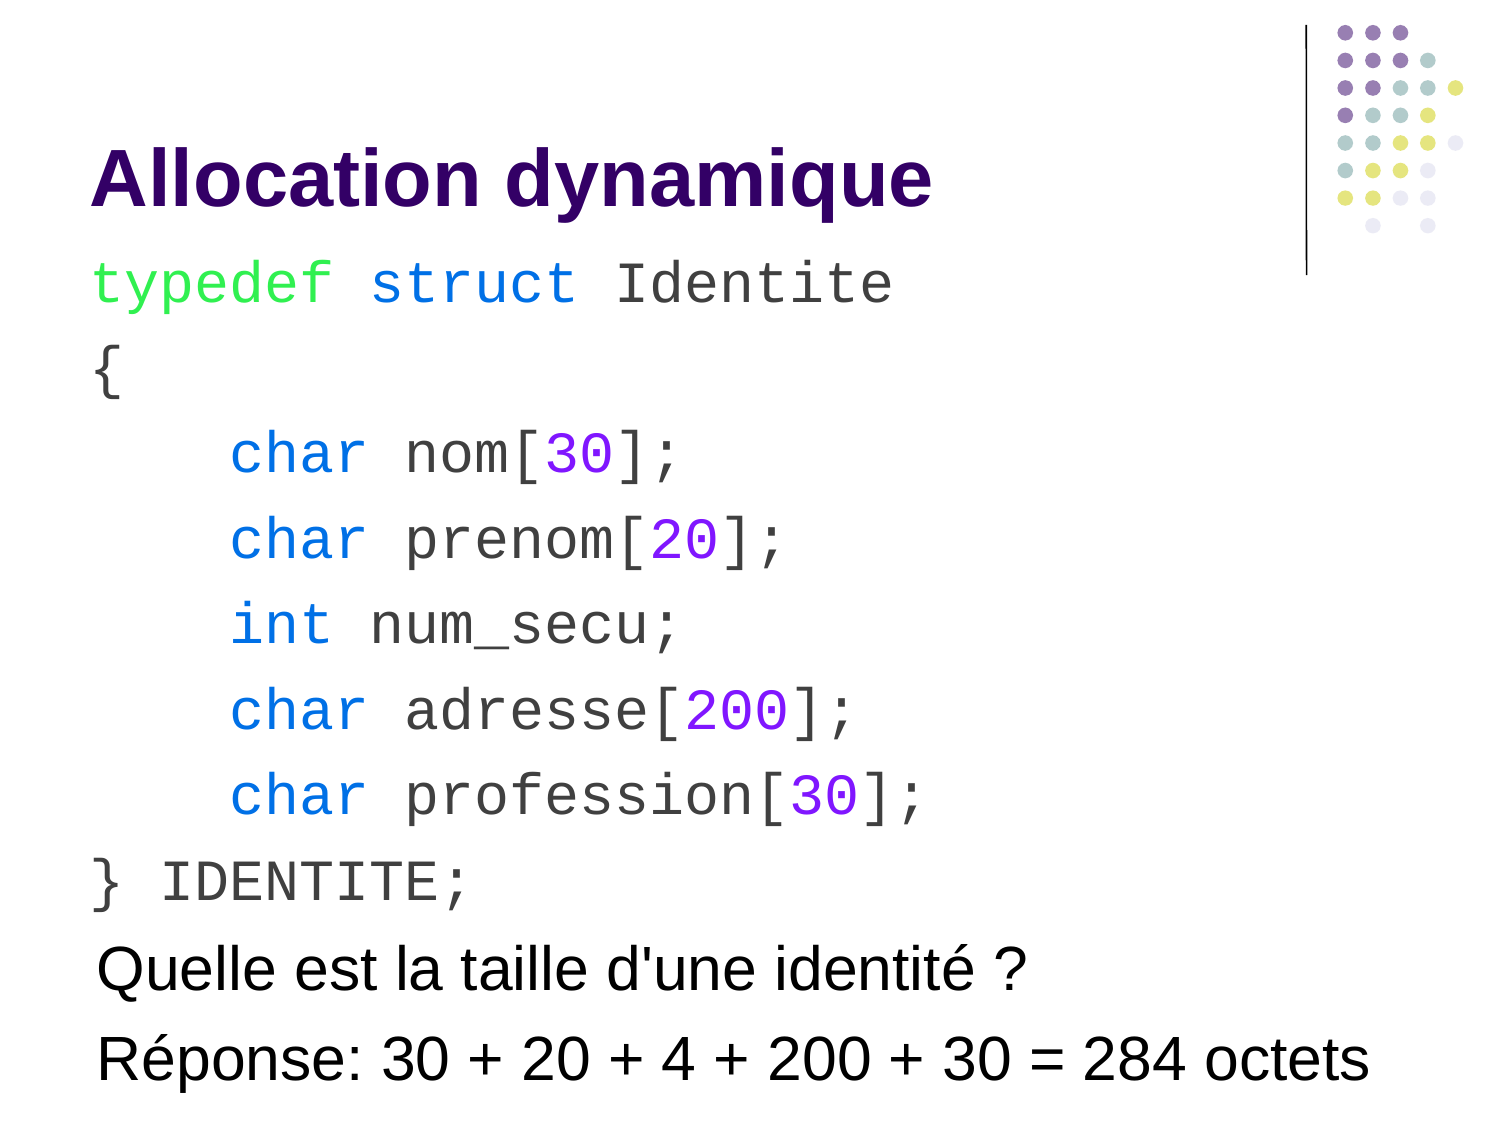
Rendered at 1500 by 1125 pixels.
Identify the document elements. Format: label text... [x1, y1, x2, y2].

title Allocation dynamique [75, 18, 1311, 231]
list typedef struct Identite { char nom[30]; char prenom[20]; int num_secu; char adresse[200]; char profession[30]; } IDENTITE; Quelle est la taille d'une identité ? Réponse: 30 + 20 + 4 + 200 + 30 = 284 octets [74, 236, 1424, 1102]
